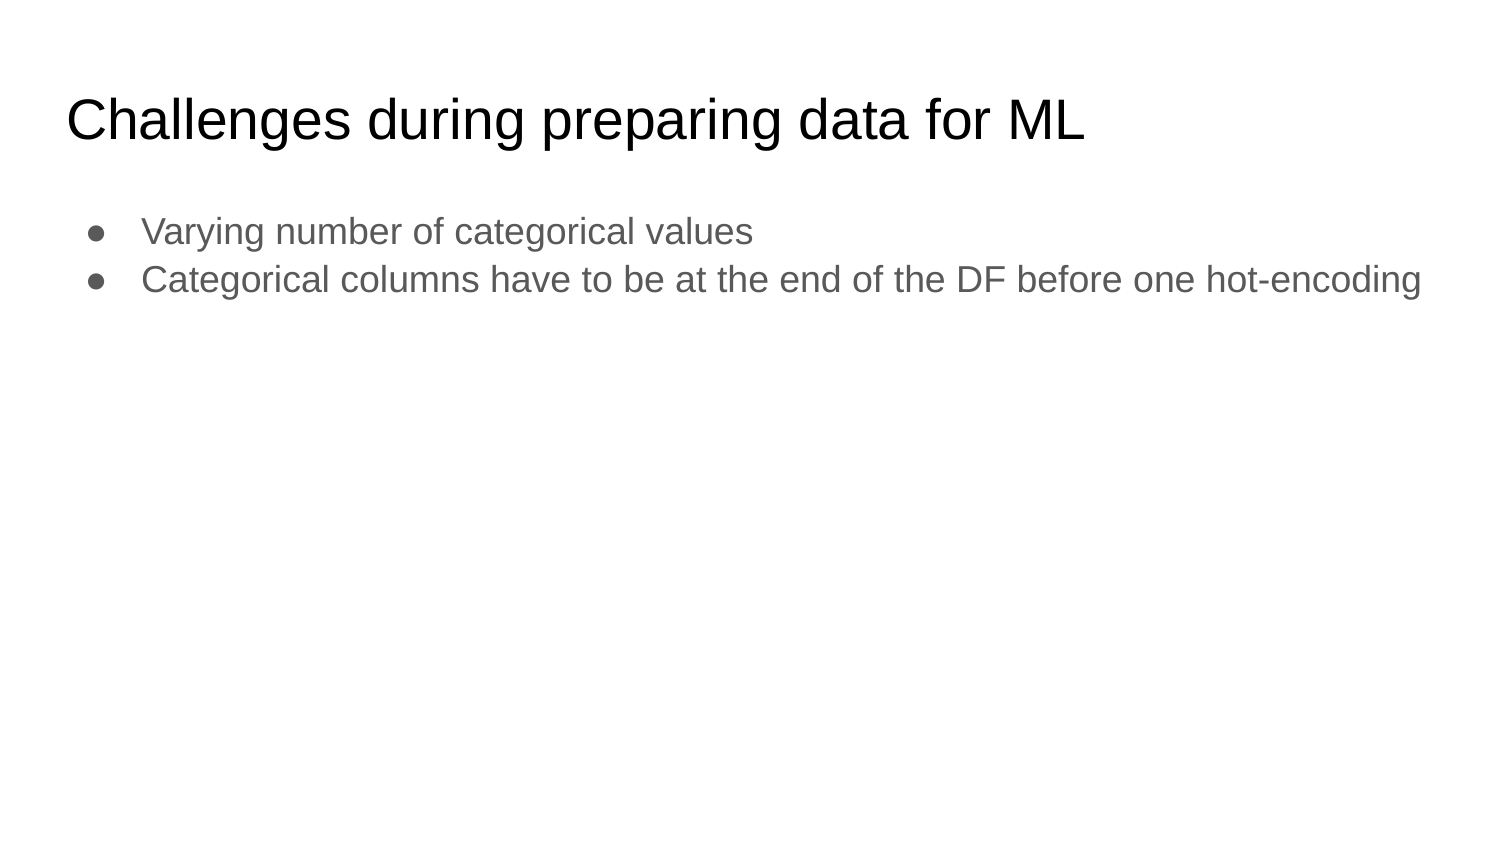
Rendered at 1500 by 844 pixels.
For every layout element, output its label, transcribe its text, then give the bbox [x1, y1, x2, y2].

list Varying number of categorical values Categorical columns have to be at the end of the DF before one hot-encoding [51, 189, 1449, 750]
title Challenges during preparing data for ML [51, 72, 1449, 167]
